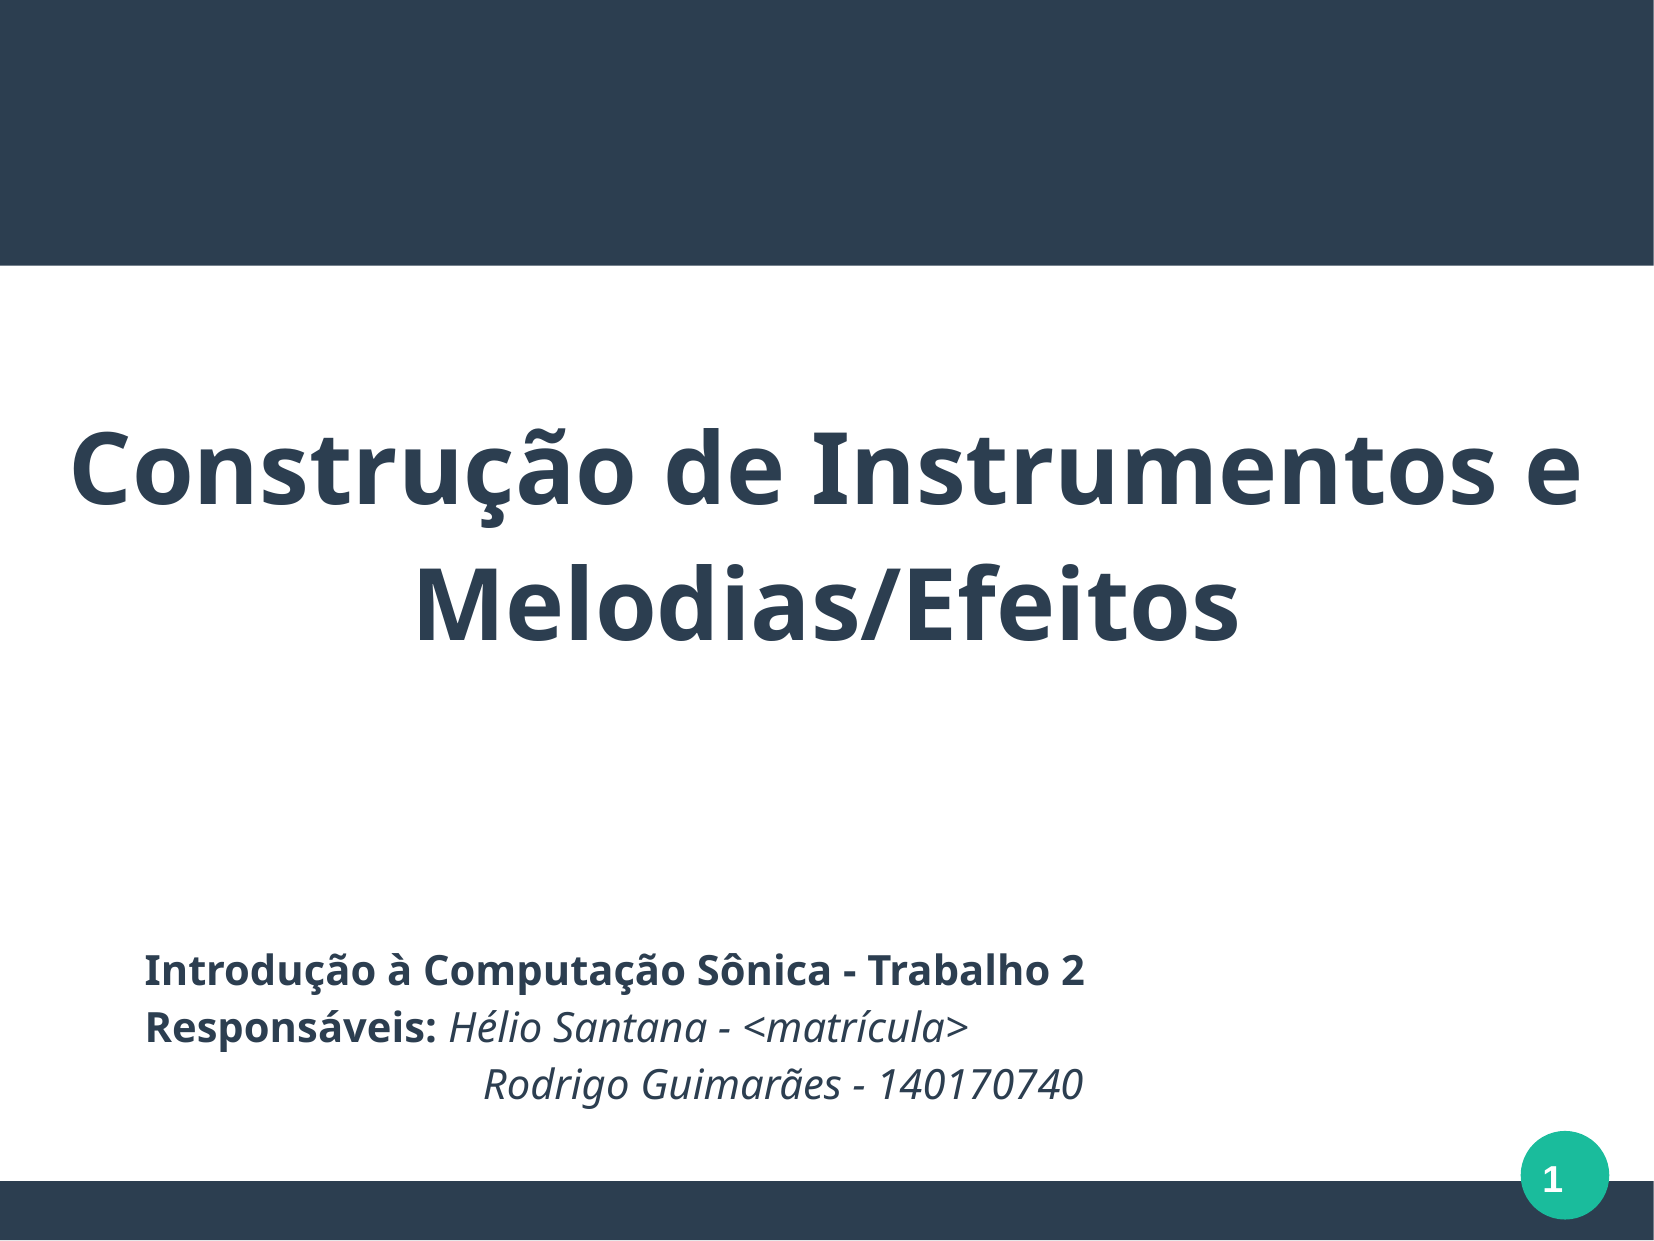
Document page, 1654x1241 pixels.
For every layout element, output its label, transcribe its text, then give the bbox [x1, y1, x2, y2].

text_box Introdução à Computação Sônica - Trabalho 2 Responsáveis: Hélio Santana - <matrícula> Rodrigo Guimarães - 140170740 [129, 933, 1453, 1142]
subtitle Construção de Instrumentos e Melodias/Efeitos [59, 359, 1595, 709]
